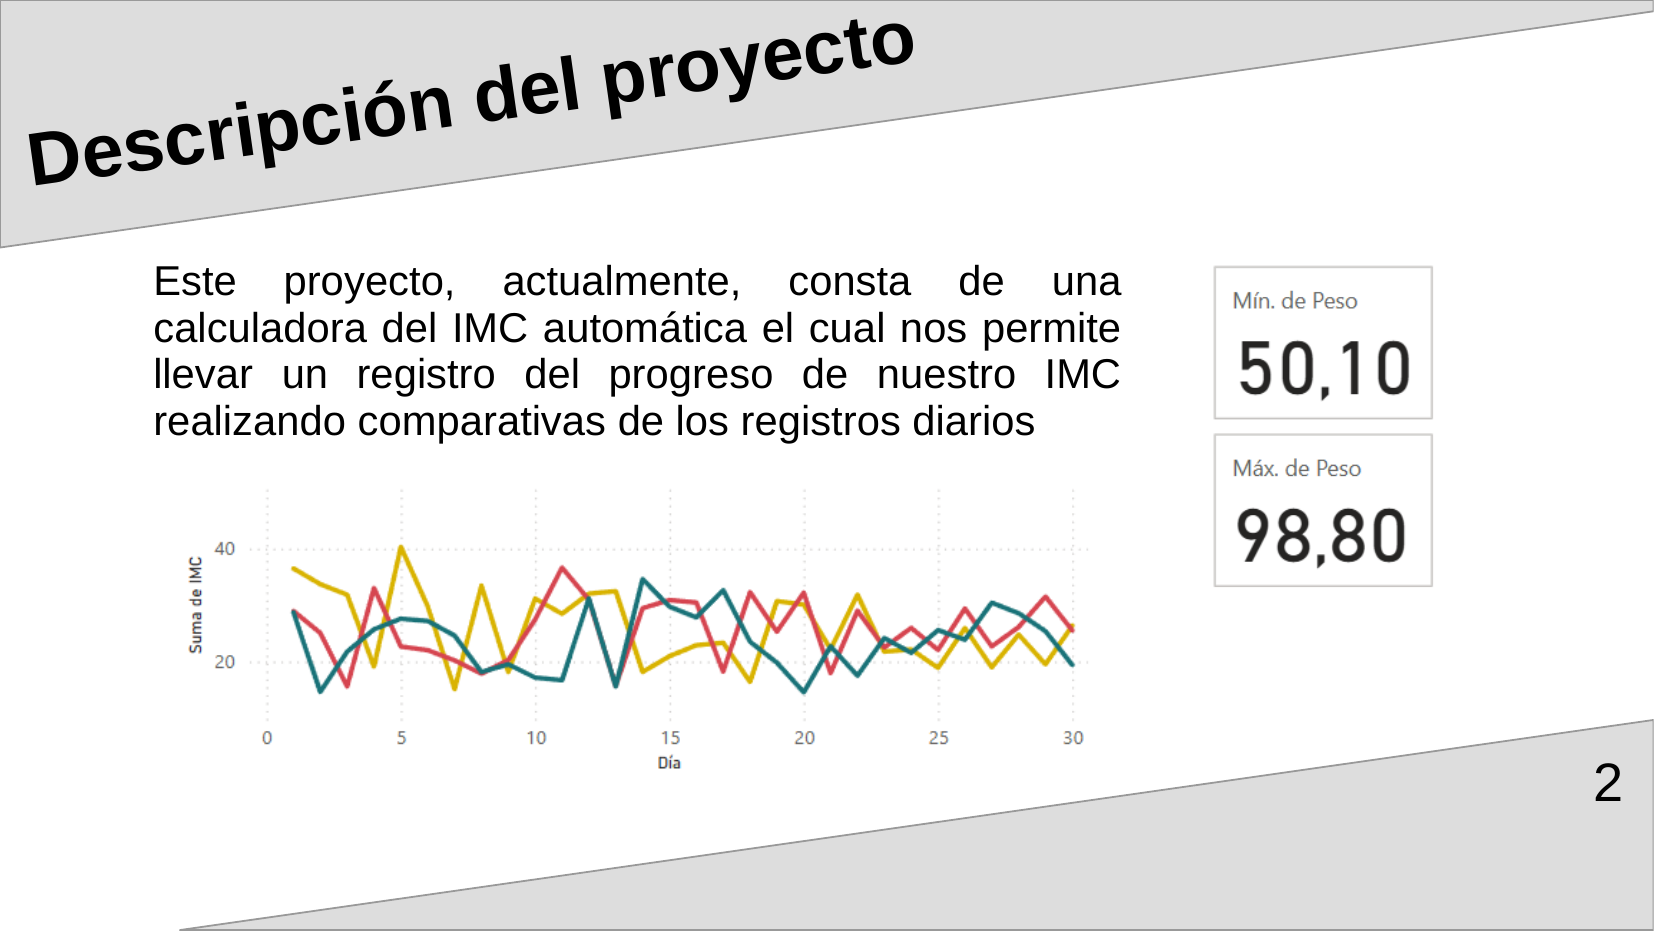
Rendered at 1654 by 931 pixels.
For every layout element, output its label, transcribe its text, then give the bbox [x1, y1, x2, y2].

list Este proyecto, actualmente, consta de una calculadora del IMC automática el cual nos permite llevar un registro del progreso de nuestro IMC realizando comparativas de los registros diarios [82, 257, 1123, 798]
picture [147, 472, 1114, 784]
title Descripción del proyecto [16, 0, 1501, 239]
picture [1201, 238, 1447, 607]
